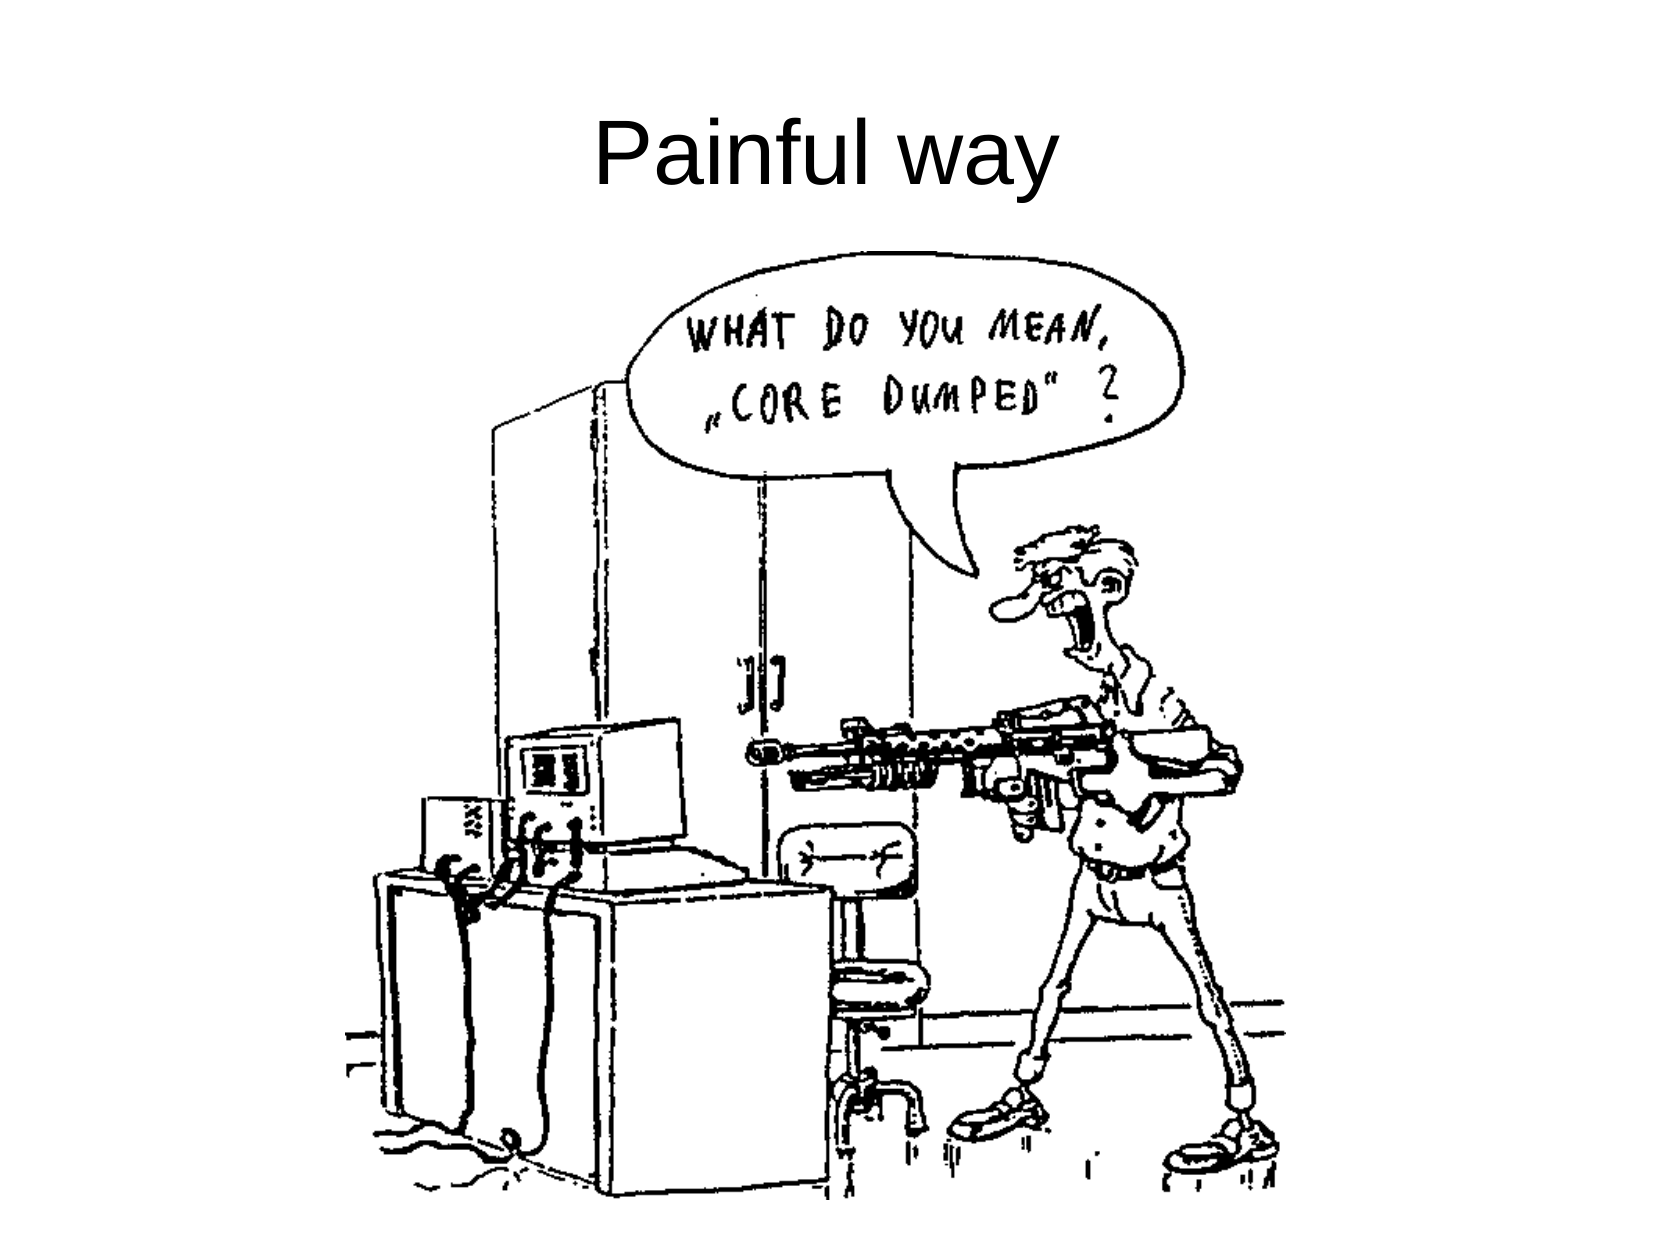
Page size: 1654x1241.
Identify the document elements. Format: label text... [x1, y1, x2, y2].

title Painful way [82, 49, 1571, 257]
picture [345, 251, 1286, 1201]
